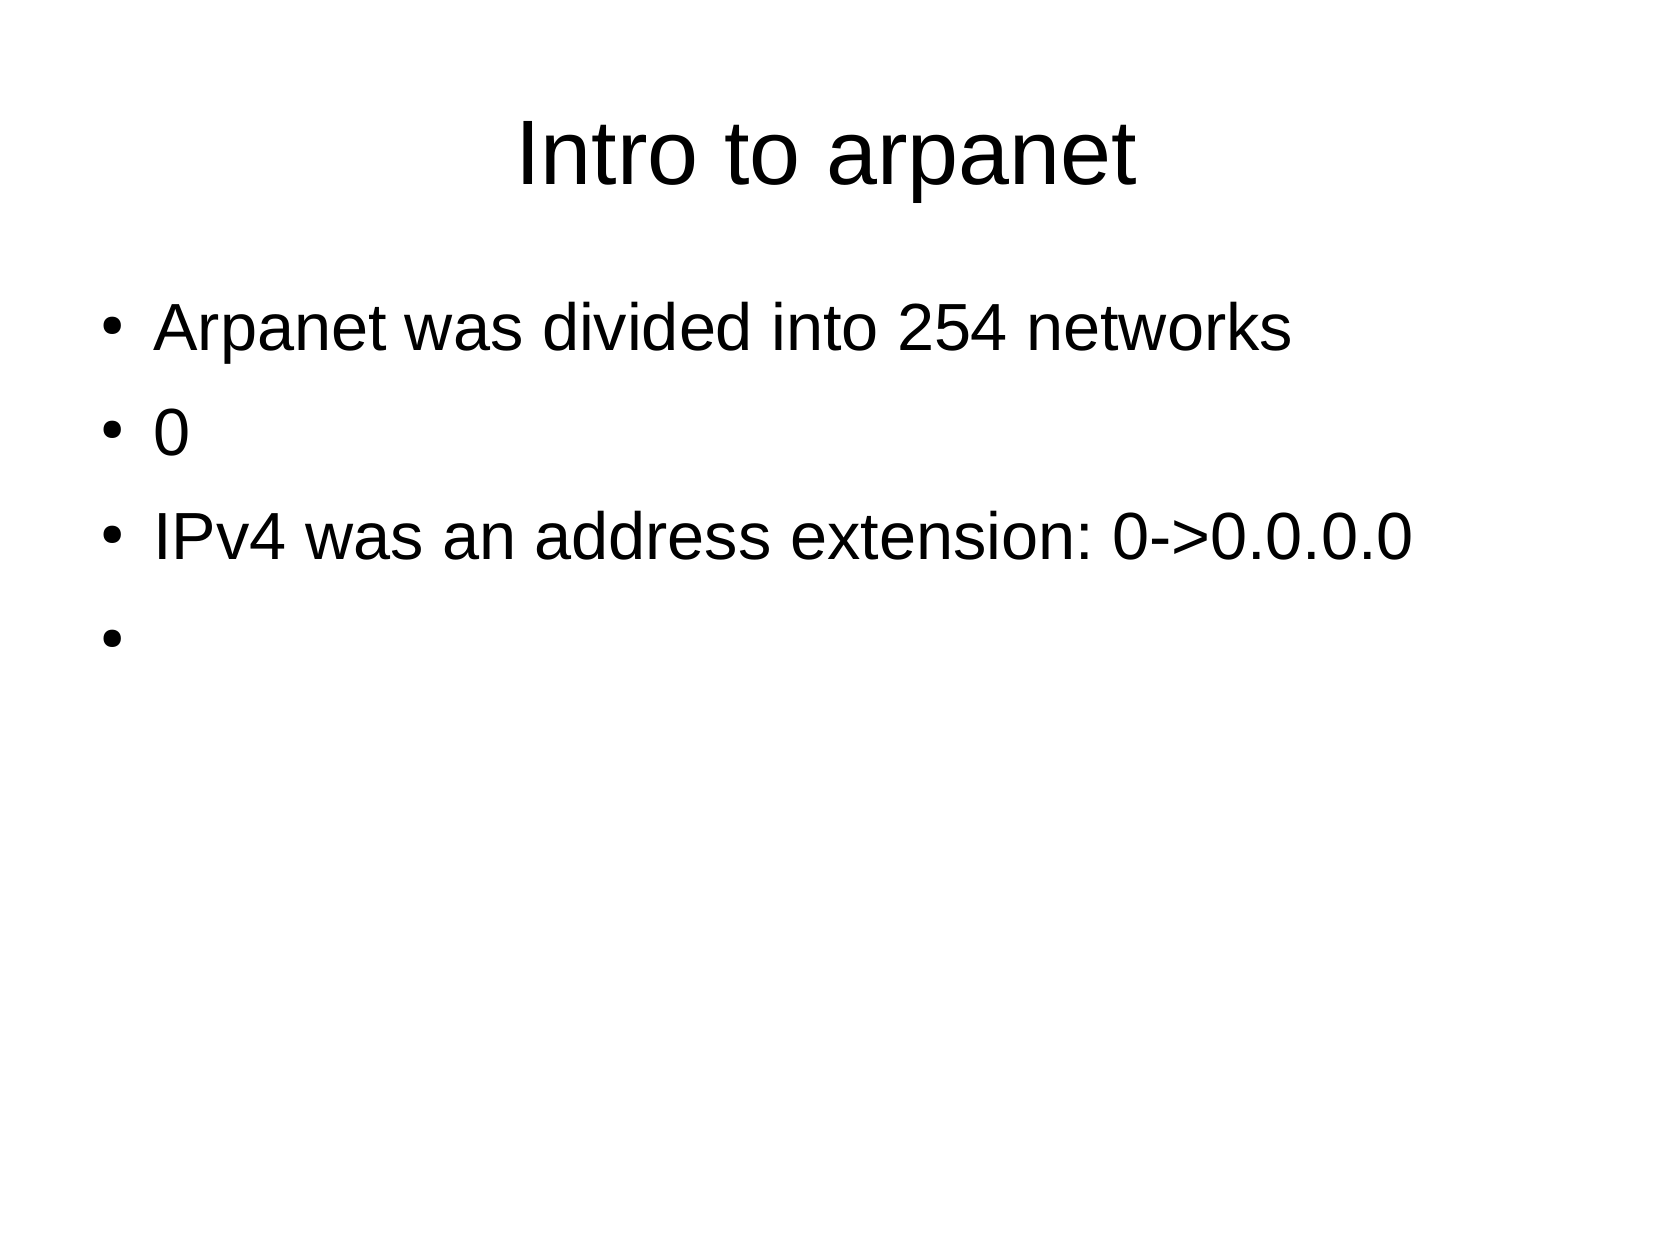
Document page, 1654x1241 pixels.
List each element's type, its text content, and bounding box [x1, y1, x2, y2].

title Intro to arpanet [82, 49, 1571, 257]
list Arpanet was divided into 254 networks 0 IPv4 was an address extension: 0->0.0.0.0 [82, 290, 1571, 1010]
